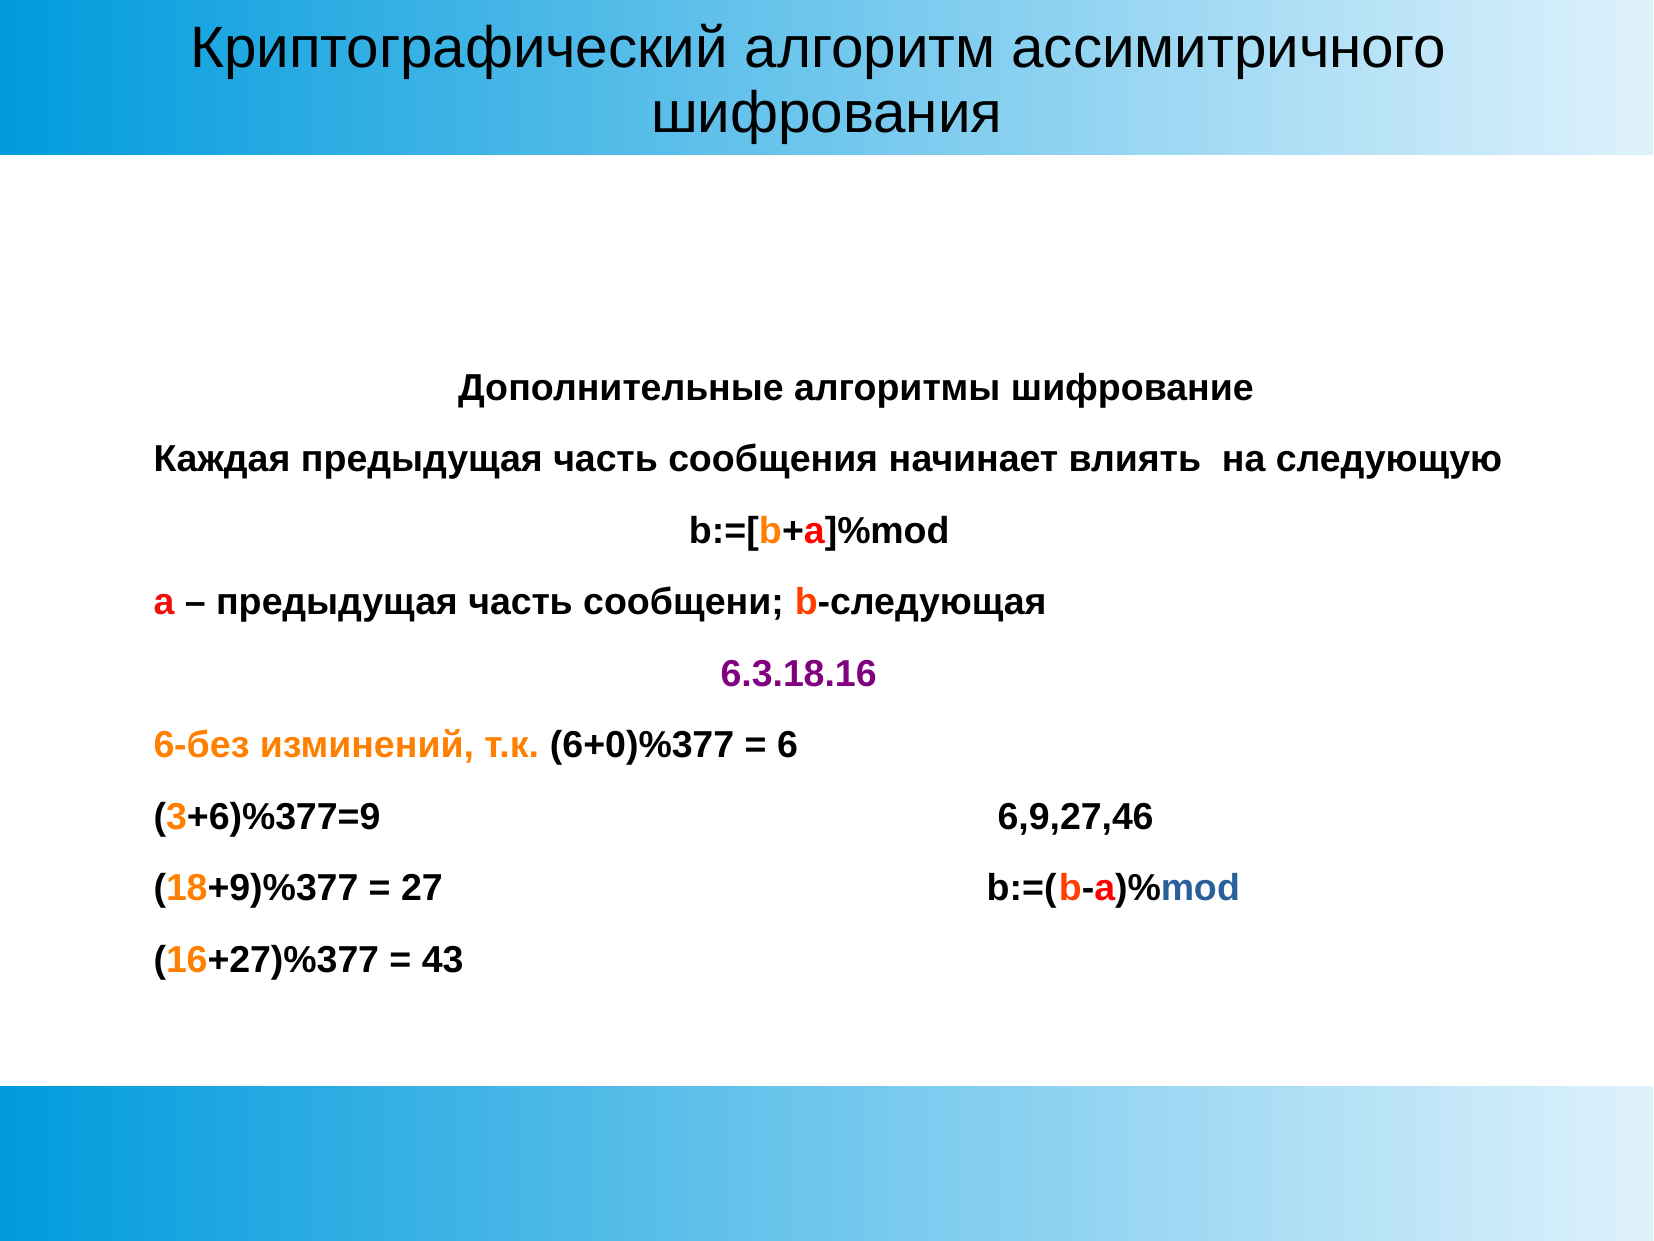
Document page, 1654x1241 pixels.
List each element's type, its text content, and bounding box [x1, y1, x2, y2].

title Криптографический алгоритм ассимитричного шифрования [82, 15, 1571, 146]
list Дополнительные алгоритмы шифрование Каждая предыдущая часть сообщения начинает влиять на следующую b:=[b+a]%mod а – предыдущая часть сообщени; b-следующая 6.3.18.16 6-без изминений, т.к. (6+0)%377 = 6 (3+6)%377=9 6,9,27,46 (18+9)%377 = 27 b:=(b-a)%mod (16+27)%377 = 43 [82, 290, 1571, 1010]
